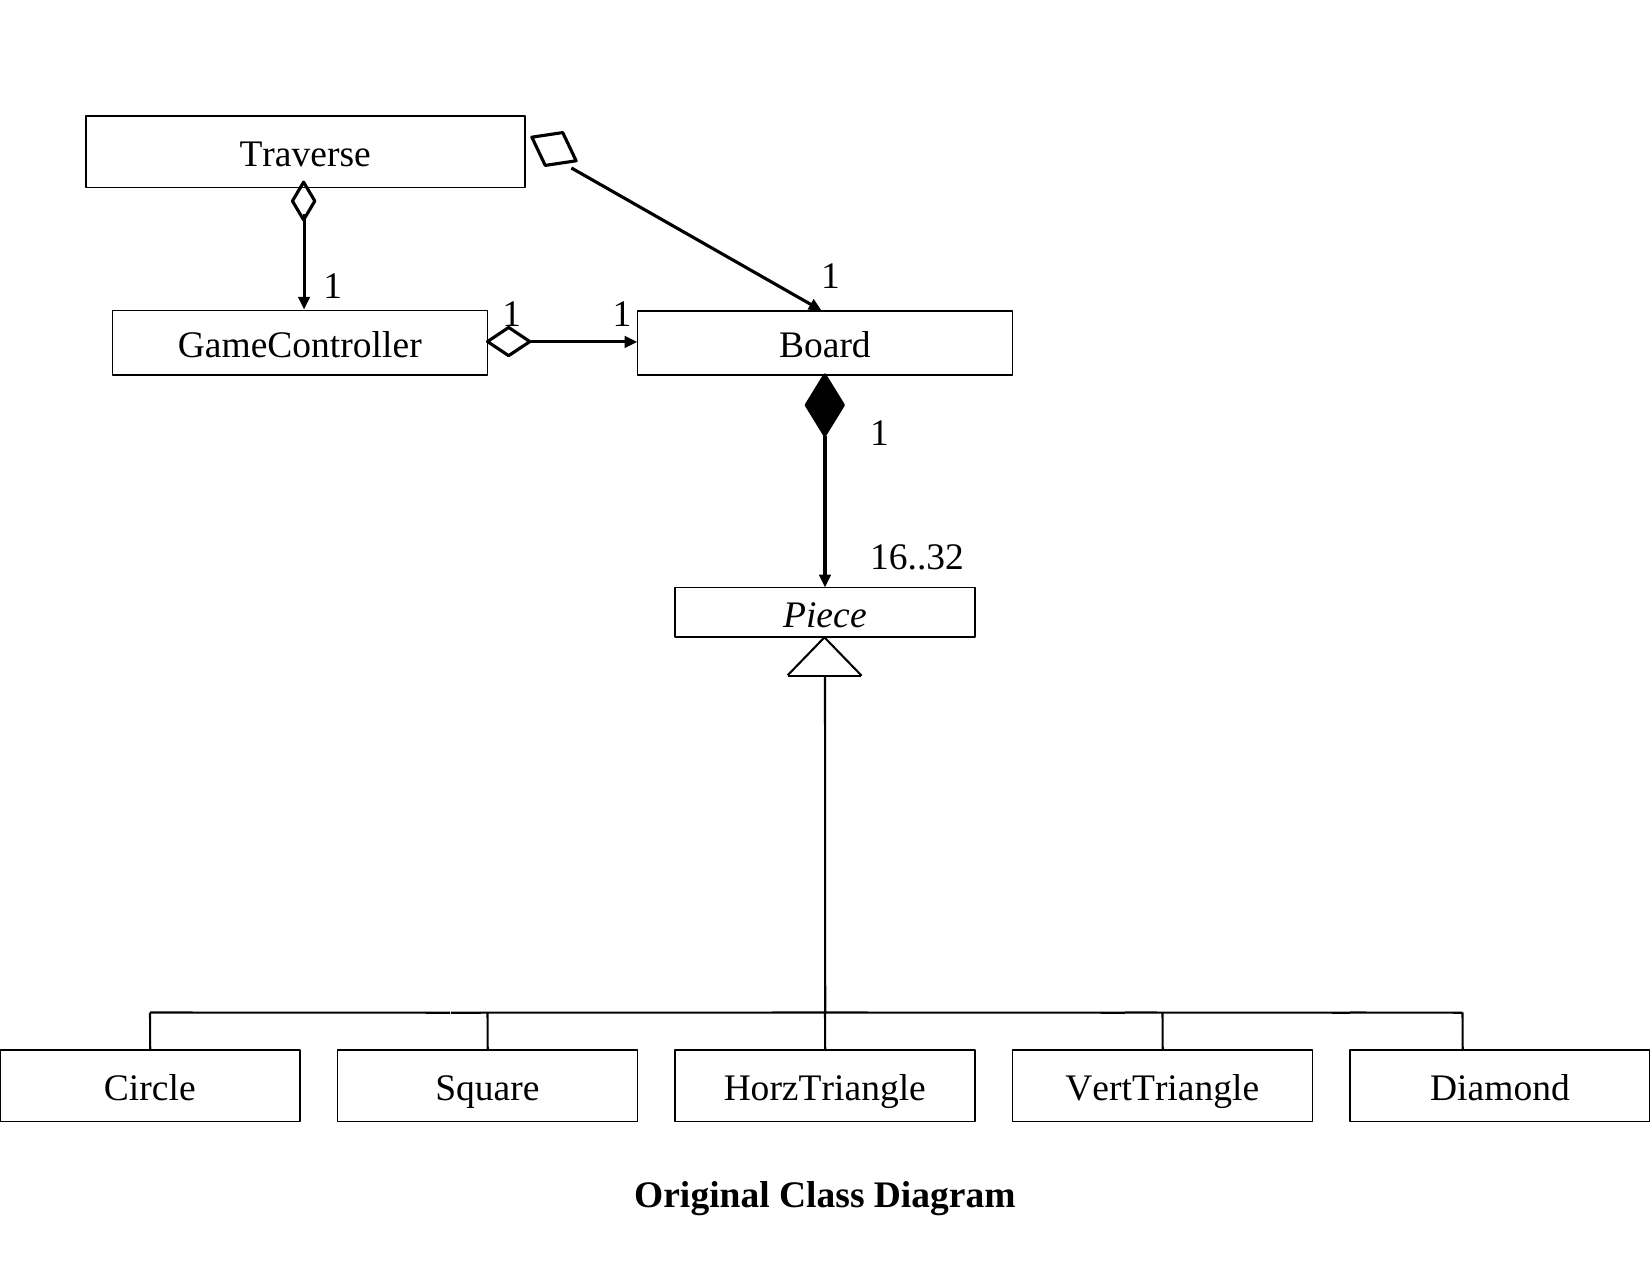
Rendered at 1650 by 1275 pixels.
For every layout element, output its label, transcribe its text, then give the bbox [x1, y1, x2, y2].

text_box 1 [487, 281, 563, 338]
text_box 1 [806, 243, 882, 300]
text_box GameController [112, 310, 488, 375]
text_box HorzTriangle [675, 1049, 976, 1122]
text_box Piece [675, 587, 976, 638]
text_box Traverse [85, 115, 525, 188]
text_box Square [337, 1049, 638, 1122]
text_box 16..32 [855, 525, 991, 576]
text_box 1 [498, 330, 520, 338]
text_box 1 [597, 281, 673, 338]
text_box VertTriangle [1012, 1049, 1313, 1122]
text_box 1 [855, 400, 923, 452]
text_box Original Class Diagram [600, 1162, 1051, 1219]
text_box Circle [0, 1049, 301, 1122]
text_box 1 [308, 254, 384, 311]
text_box Board [637, 310, 1013, 375]
text_box [806, 374, 844, 436]
text_box Diamond [1350, 1049, 1650, 1122]
